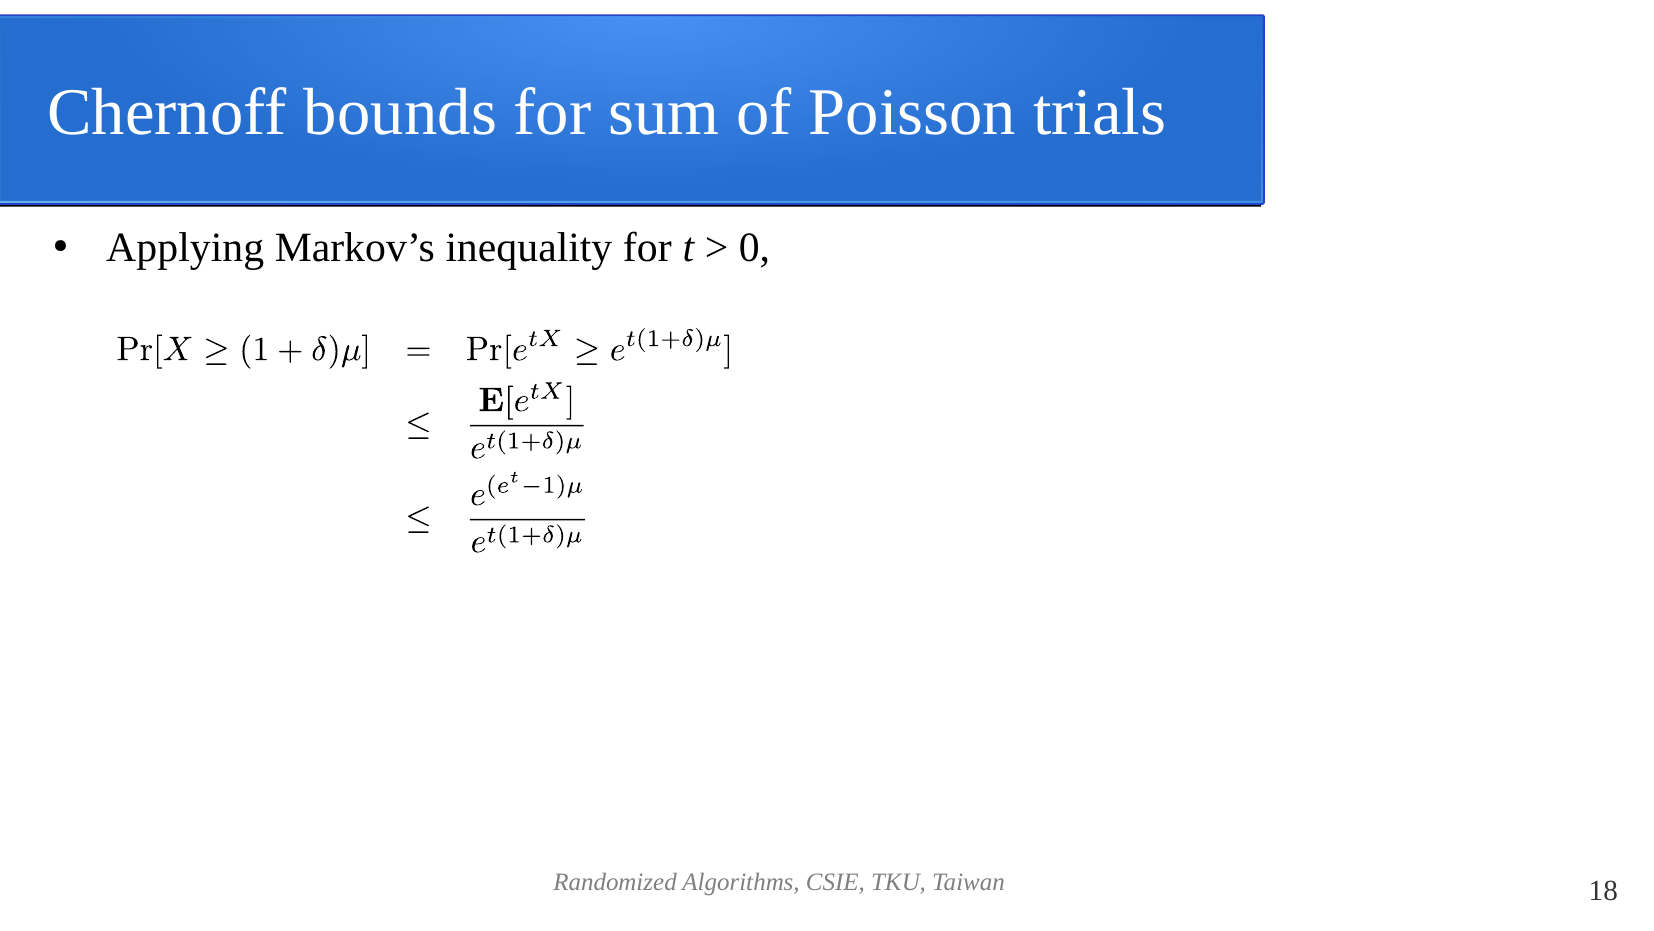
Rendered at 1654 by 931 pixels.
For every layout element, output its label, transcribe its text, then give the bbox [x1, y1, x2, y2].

list Applying Markov’s inequality for t > 0, [35, 224, 1524, 764]
picture [116, 328, 729, 553]
title Chernoff bounds for sum of Poisson trials [47, 35, 1199, 189]
